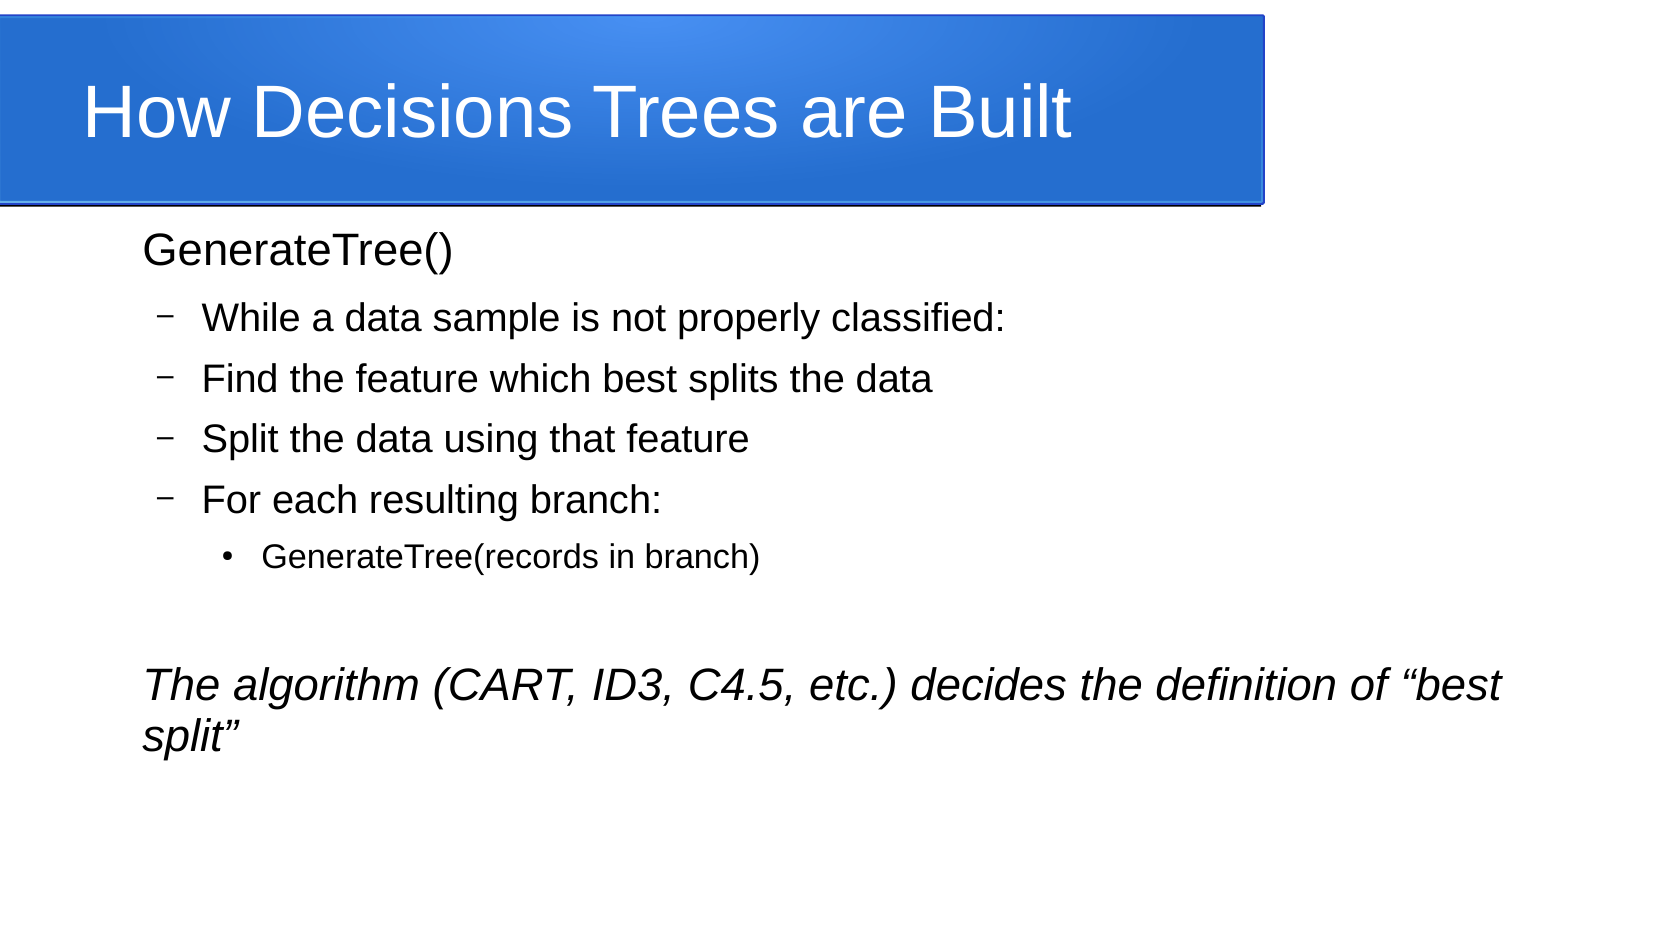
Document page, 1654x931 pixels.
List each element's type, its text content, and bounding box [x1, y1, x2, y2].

list GenerateTree() While a data sample is not properly classified: Find the feature which best splits the data Split the data using that feature For each resulting branch: GenerateTree(records in branch) The algorithm (CART, ID3, C4.5, etc.) decides the definition of “best split” [82, 224, 1571, 764]
title How Decisions Trees are Built [82, 35, 1235, 189]
